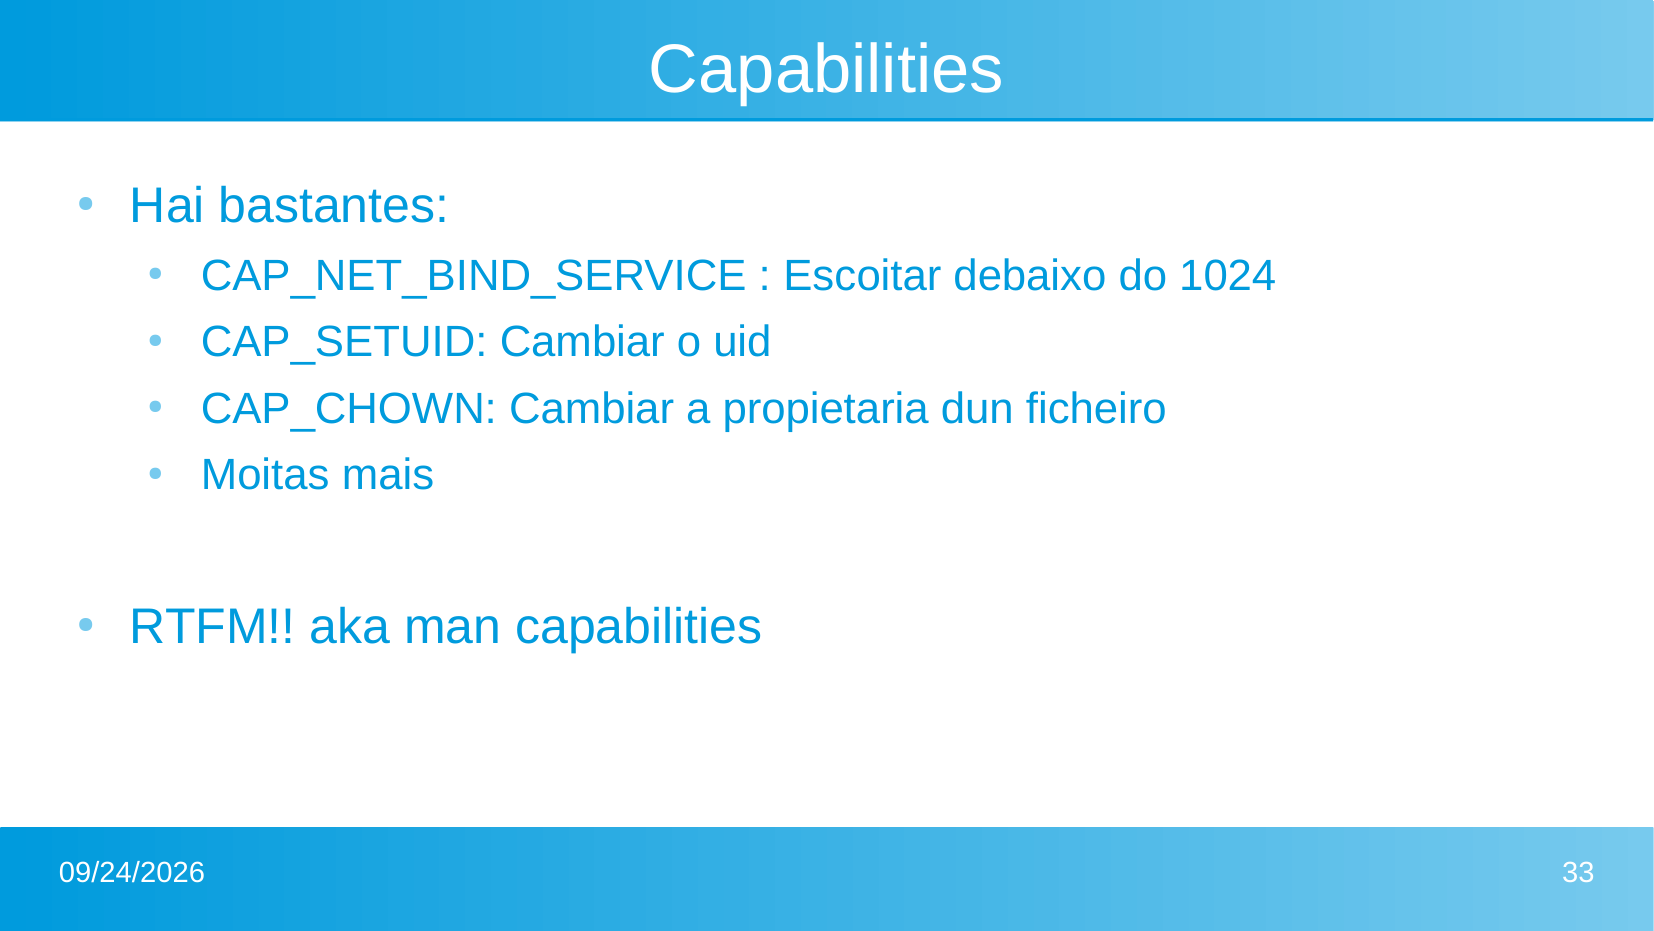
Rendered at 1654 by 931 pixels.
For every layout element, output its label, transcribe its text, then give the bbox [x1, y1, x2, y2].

list Hai bastantes: CAP_NET_BIND_SERVICE : Escoitar debaixo do 1024 CAP_SETUID: Cambiar o uid CAP_CHOWN: Cambiar a propietaria dun ficheiro Moitas mais RTFM!! aka man capabilities [59, 177, 1595, 768]
title Capabilities [59, 29, 1595, 108]
